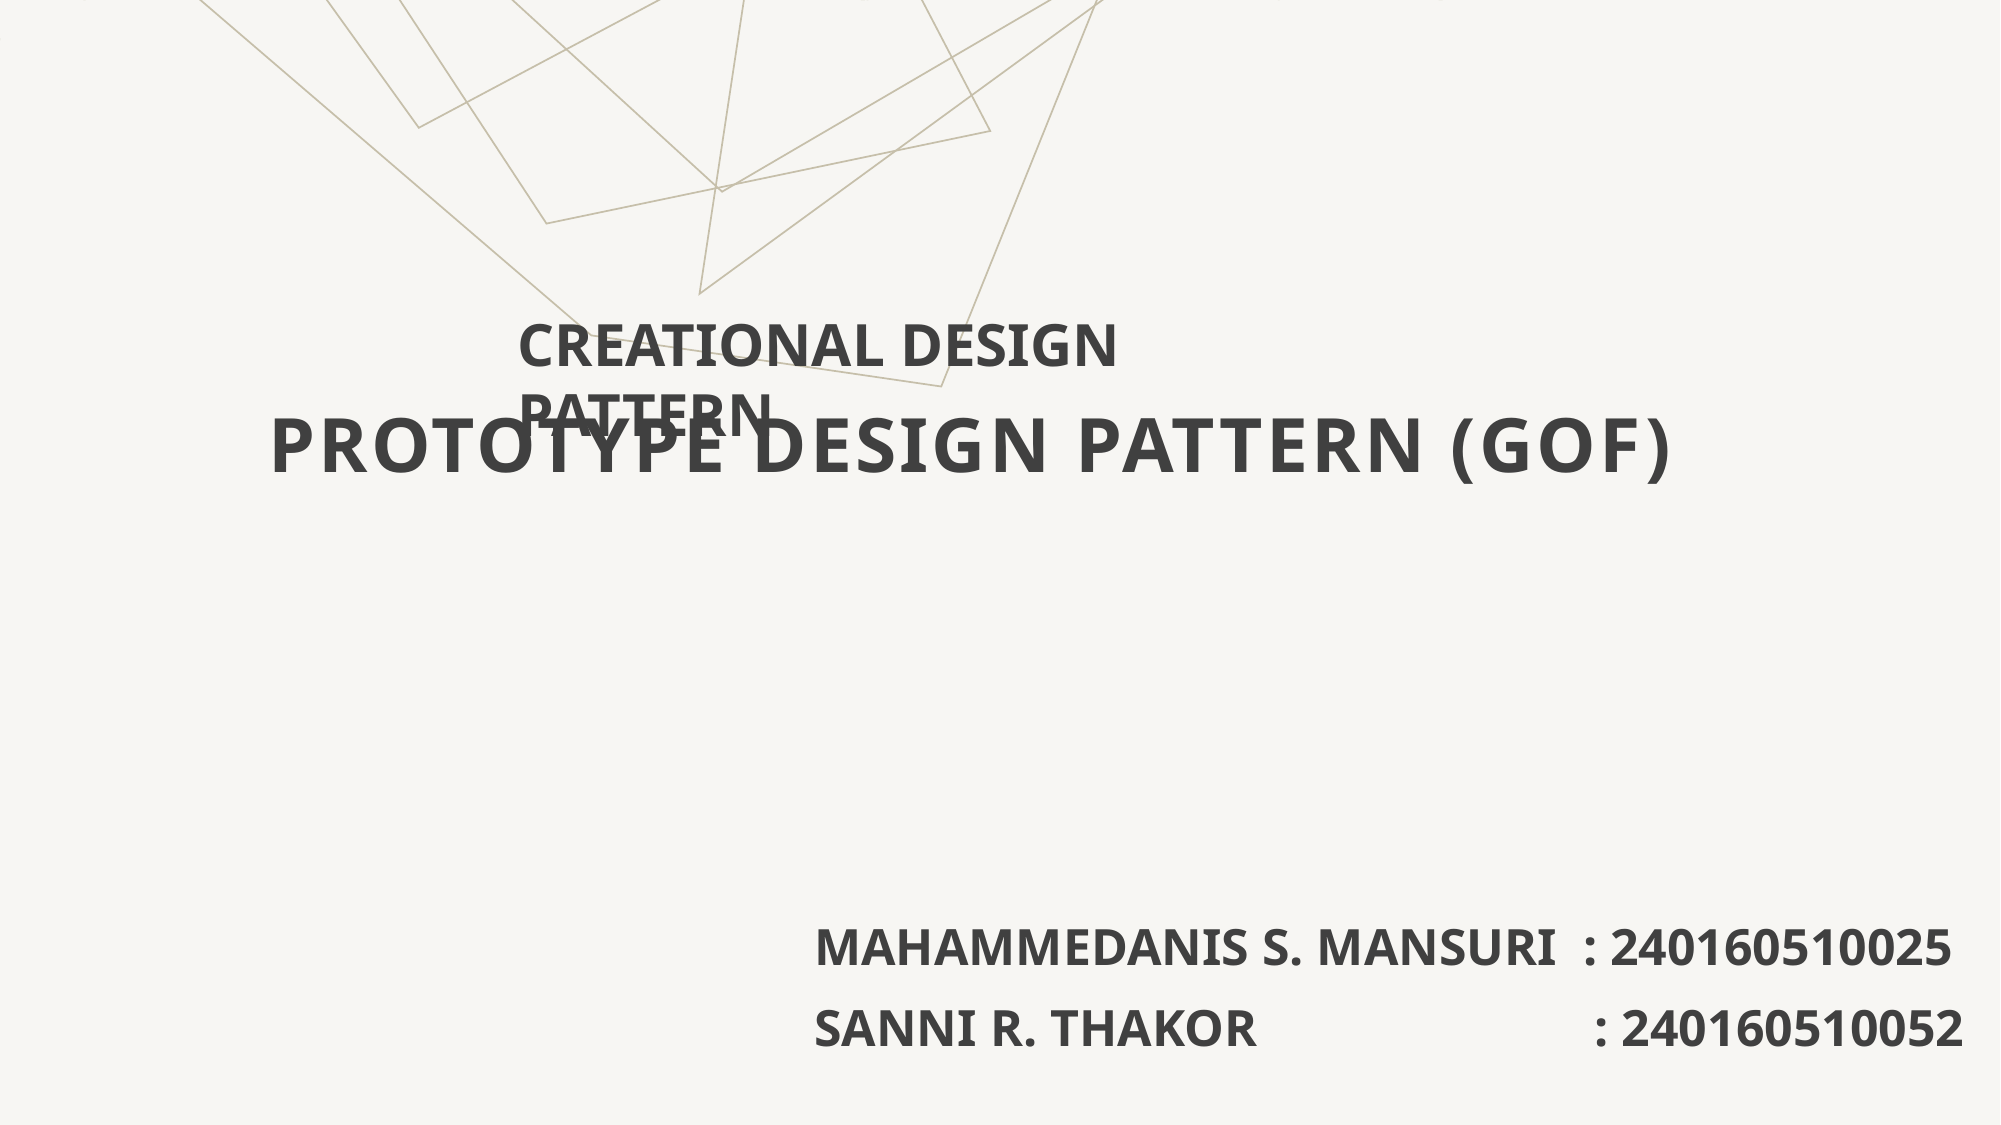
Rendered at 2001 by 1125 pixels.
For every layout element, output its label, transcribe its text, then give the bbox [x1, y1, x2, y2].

subtitle MAHAMMEDANIS S. MANSURI : 240160510025 SANNI R. THAKOR : 240160510052 [799, 908, 2000, 974]
title Prototype design PATTERN (gof) [253, 300, 1747, 497]
text_box CREATIONAL DESIGN PATTERN [502, 300, 1324, 356]
